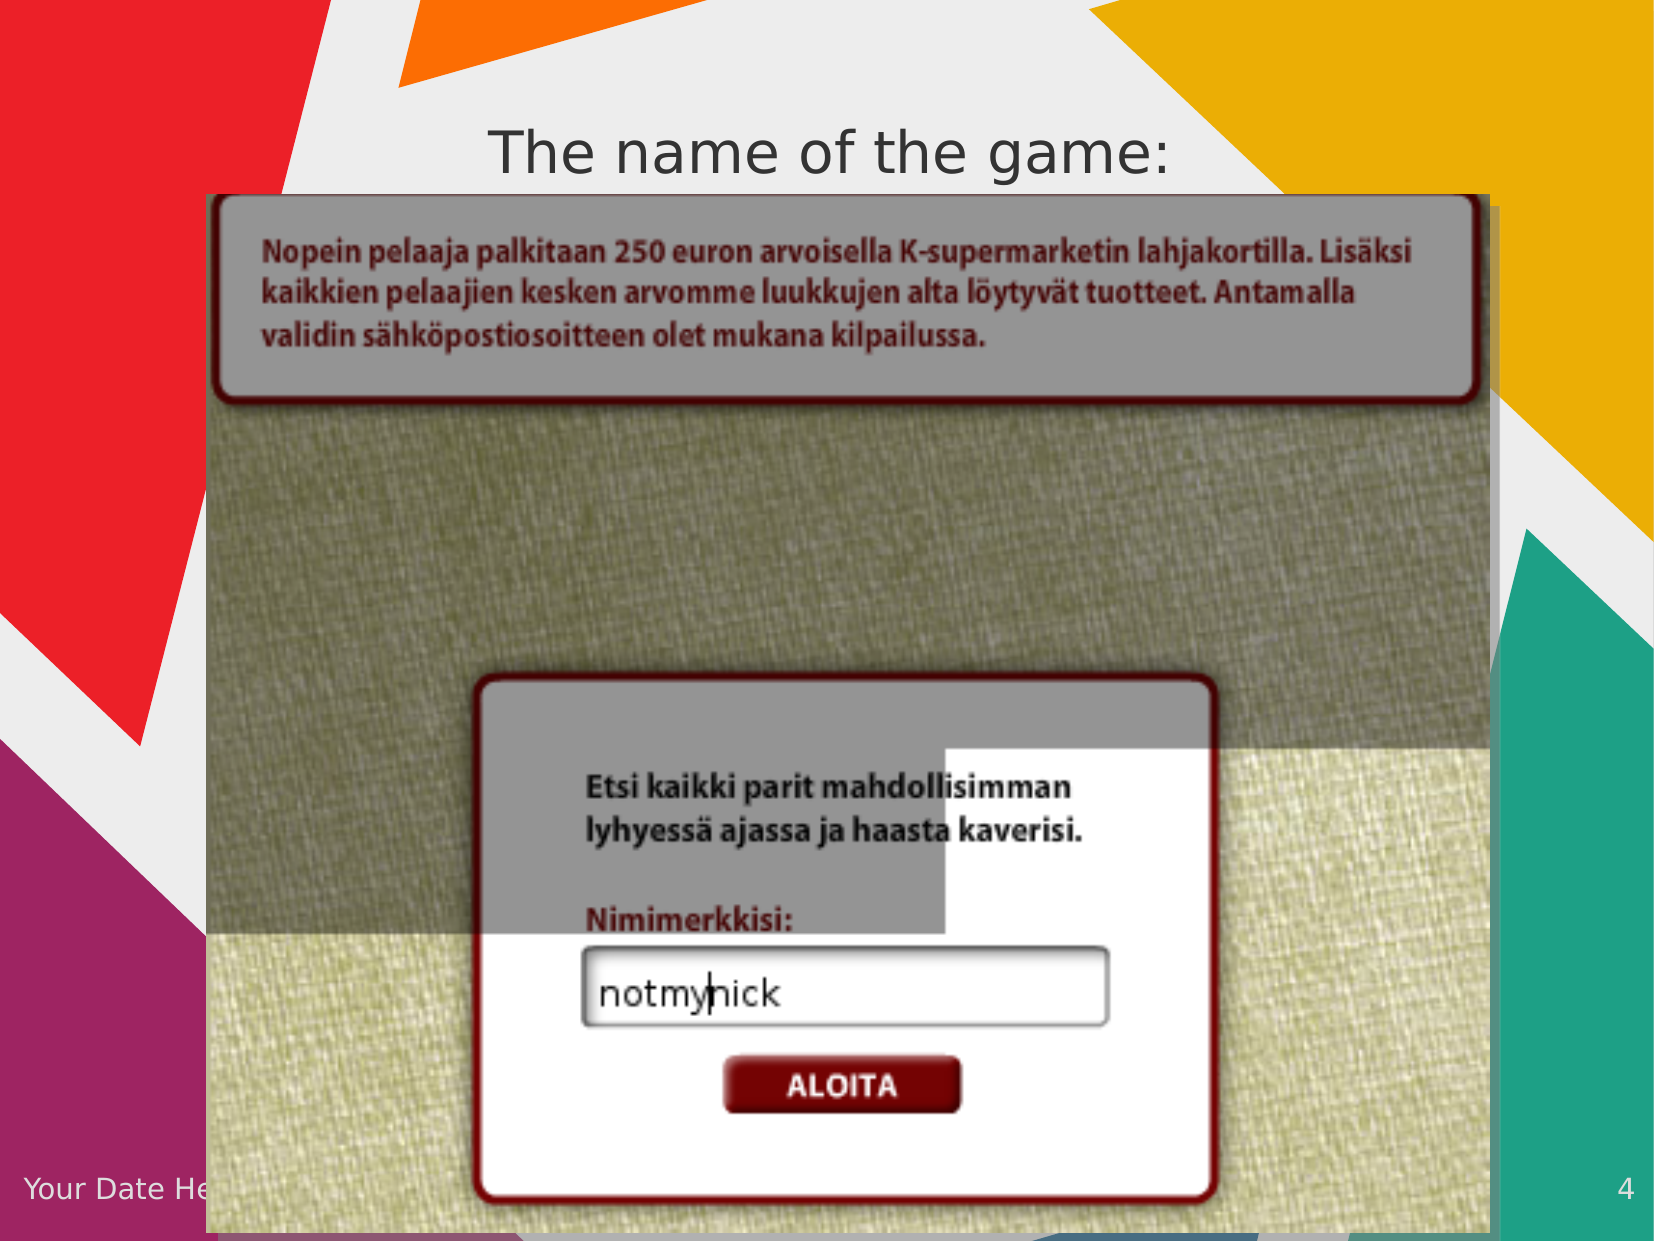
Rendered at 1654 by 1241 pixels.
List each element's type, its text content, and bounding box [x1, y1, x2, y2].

title The name of the game: [289, 49, 1372, 194]
picture [206, 194, 1490, 1233]
